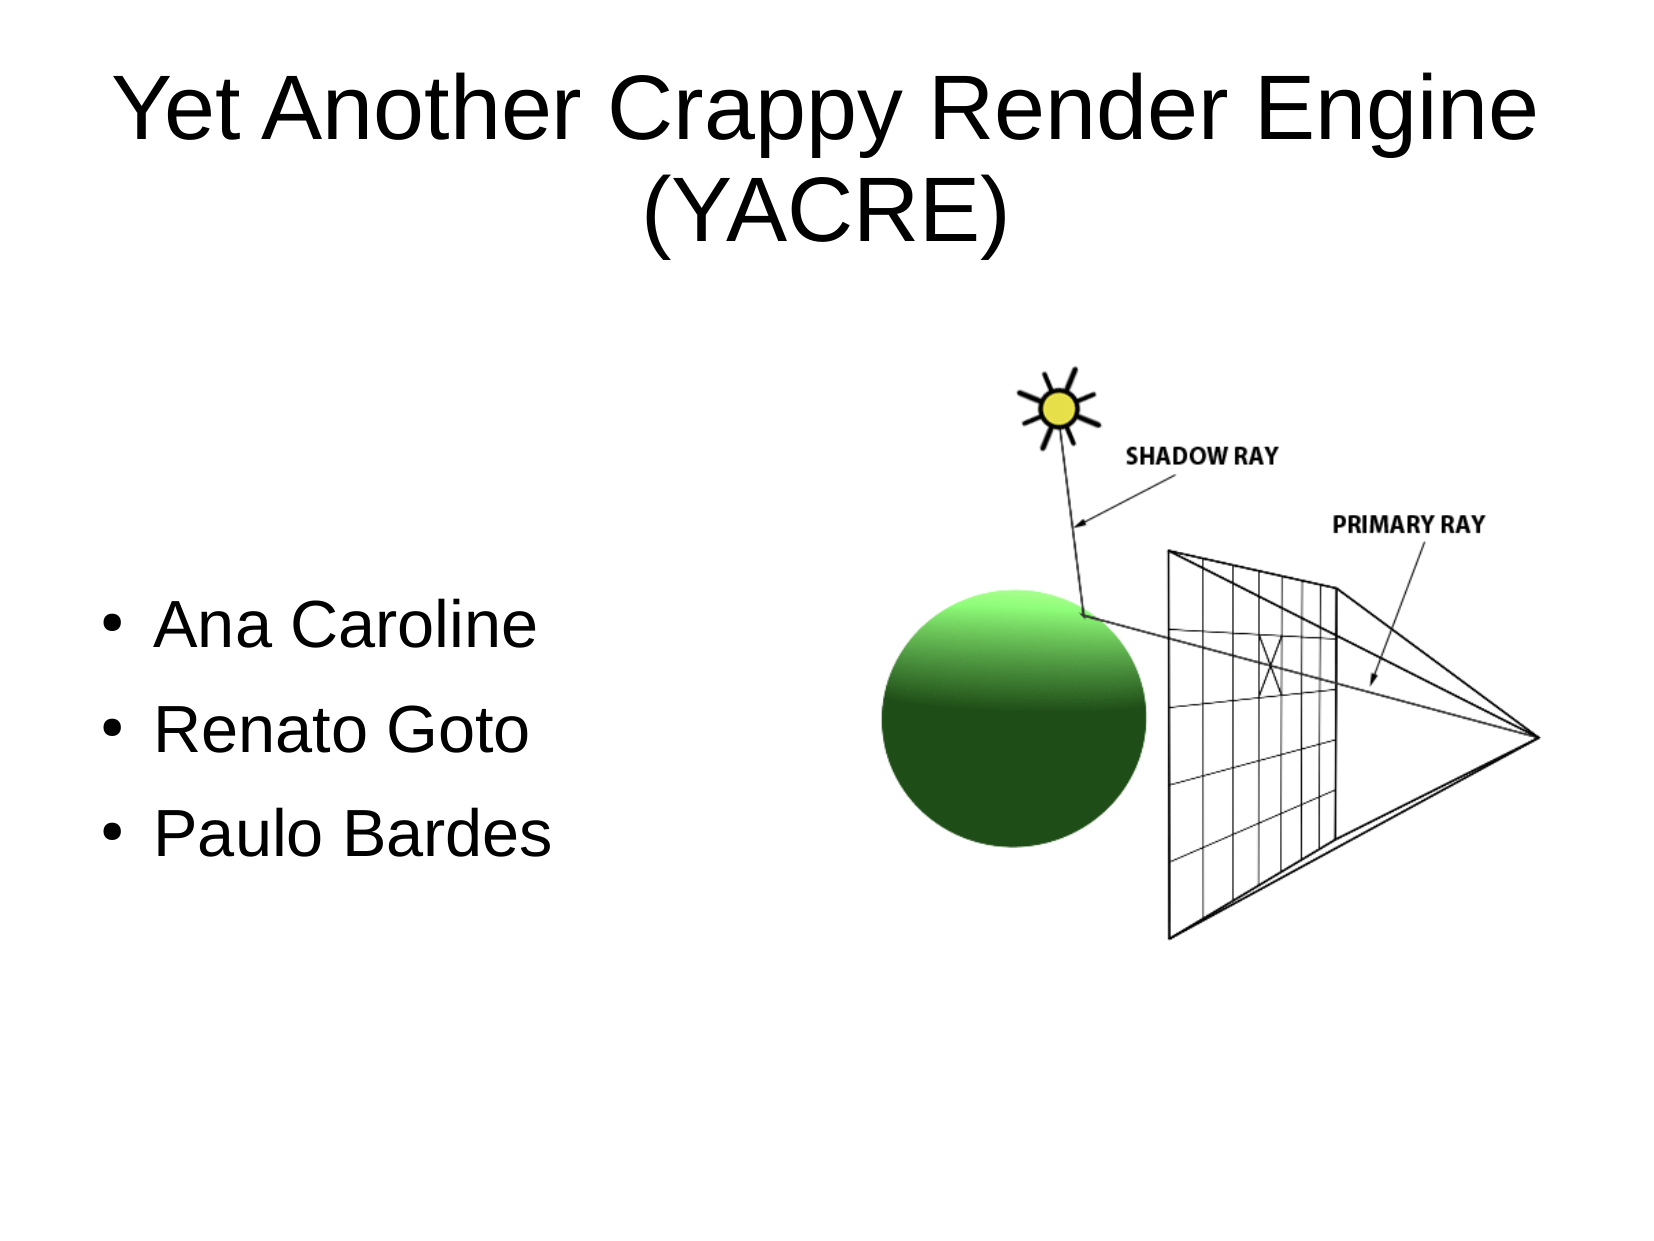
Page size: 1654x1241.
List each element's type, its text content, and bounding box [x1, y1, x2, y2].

list Ana Caroline Renato Goto Paulo Bardes [82, 378, 809, 1099]
title Yet Another Crappy Render Engine (YACRE) [82, 55, 1571, 263]
picture [845, 332, 1572, 968]
